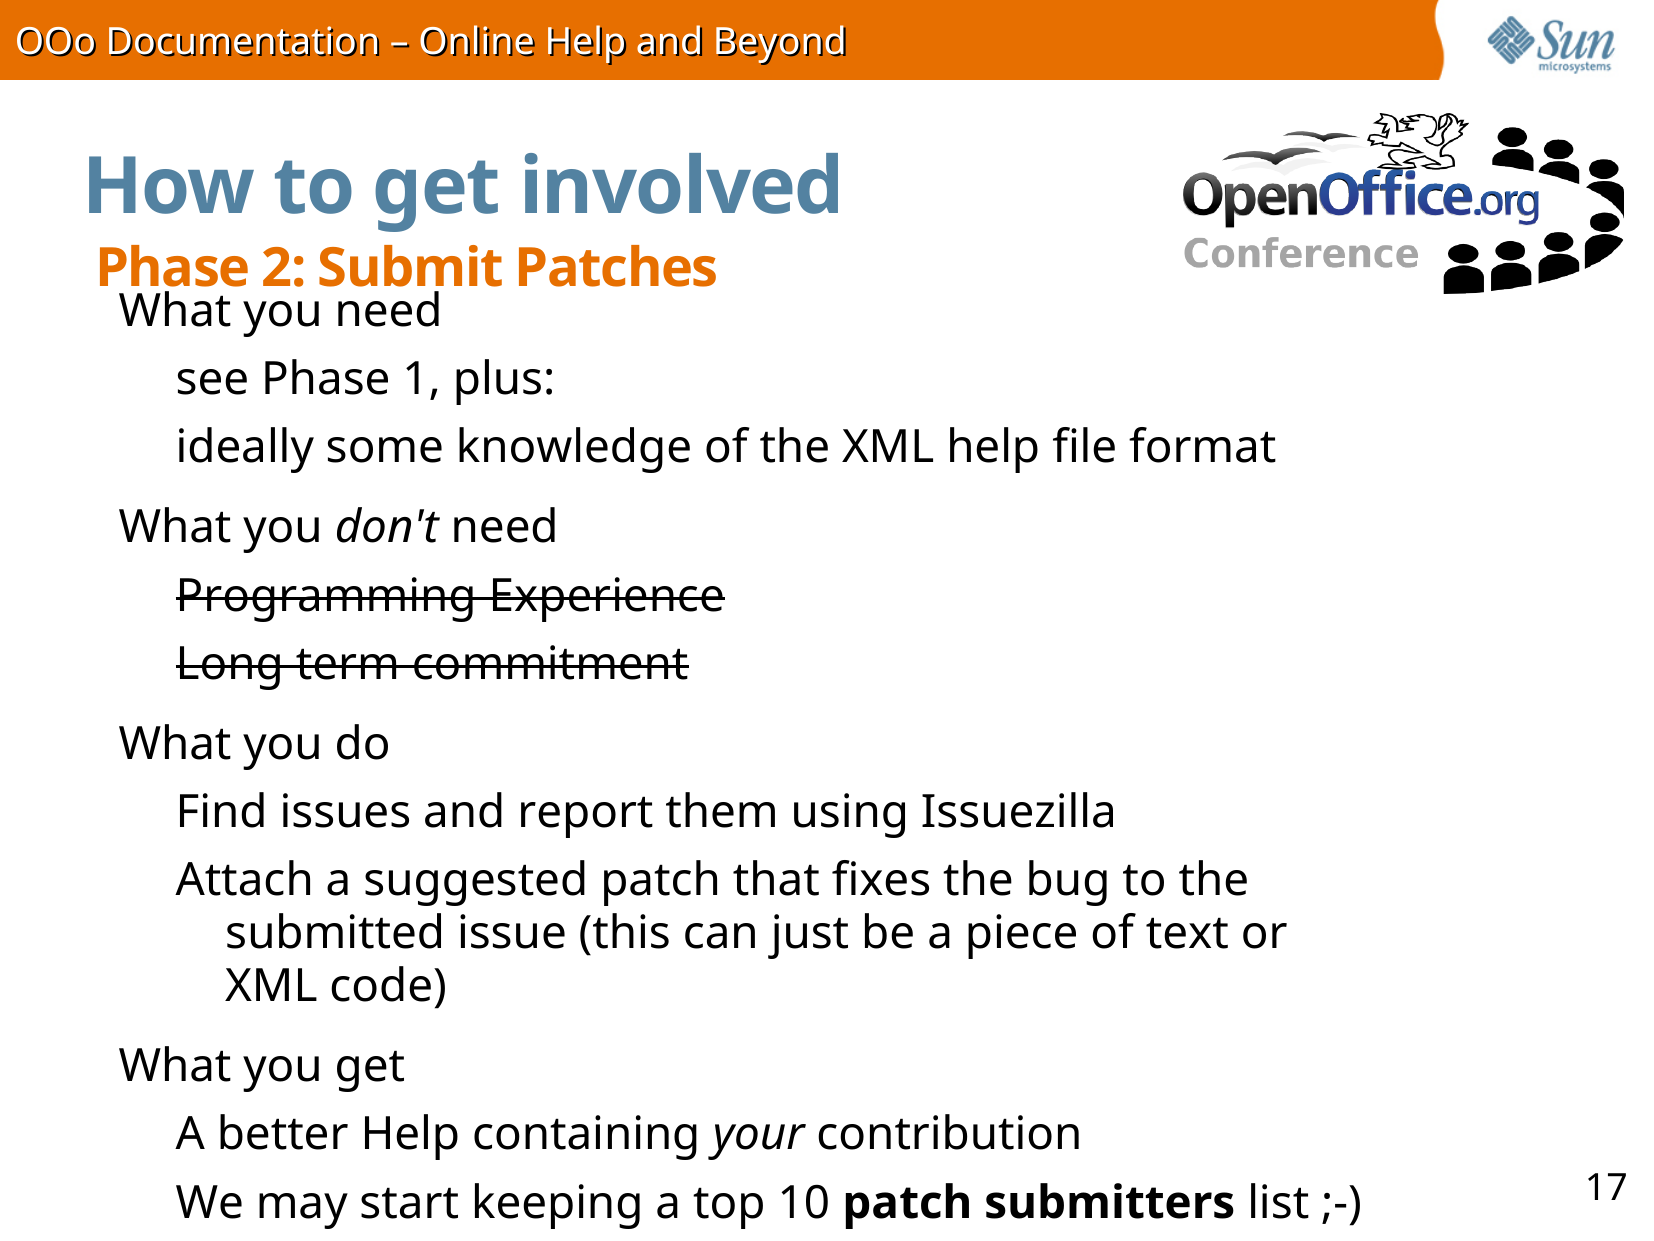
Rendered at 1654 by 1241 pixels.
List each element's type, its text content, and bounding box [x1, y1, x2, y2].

picture [0, 0, 1654, 80]
picture [1183, 113, 1624, 294]
list What you need see Phase 1, plus: ideally some knowledge of the XML help file format What you don't need Programming Experience Long term commitment What you do Find issues and report them using Issuezilla Attach a suggested patch that fixes the bug to the submitted issue (this can just be a piece of text or XML code) What you get A better Help containing your contribution We may start keeping a top 10 patch submitters list ;-) [99, 283, 1392, 1102]
title How to get involved Phase 2: Submit Patches [82, 135, 1585, 279]
